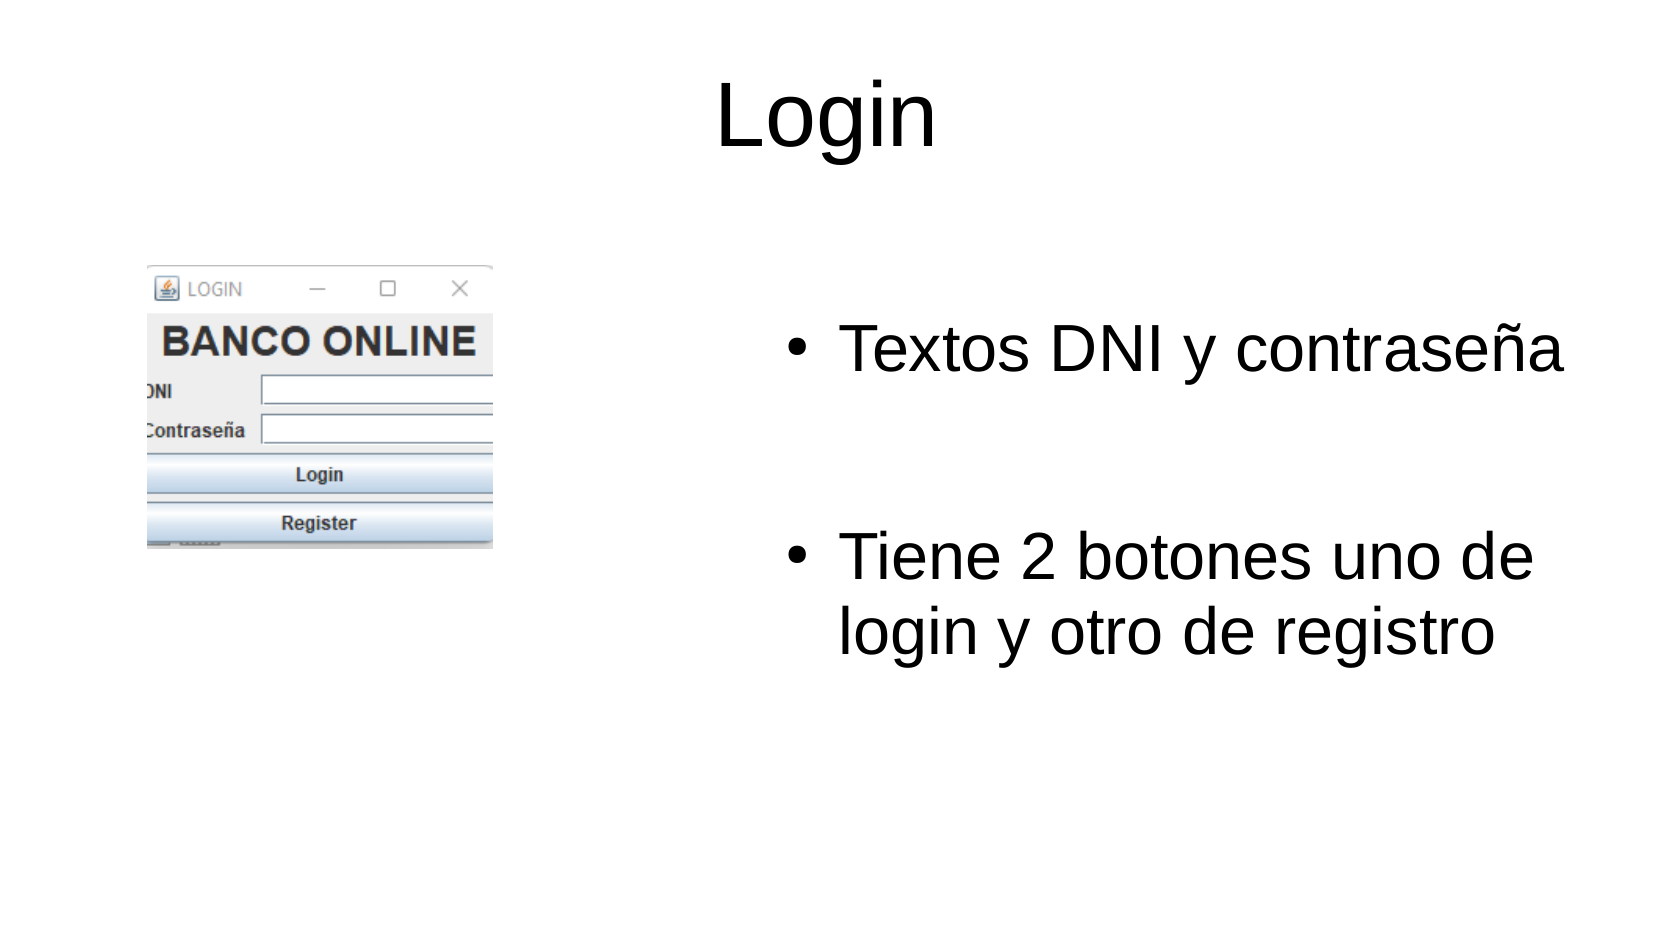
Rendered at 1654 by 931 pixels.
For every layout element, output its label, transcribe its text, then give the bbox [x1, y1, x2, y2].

list Textos DNI y contraseña Tiene 2 botones uno de login y otro de registro [767, 206, 1571, 747]
picture [147, 265, 493, 549]
title Login [82, 37, 1571, 193]
